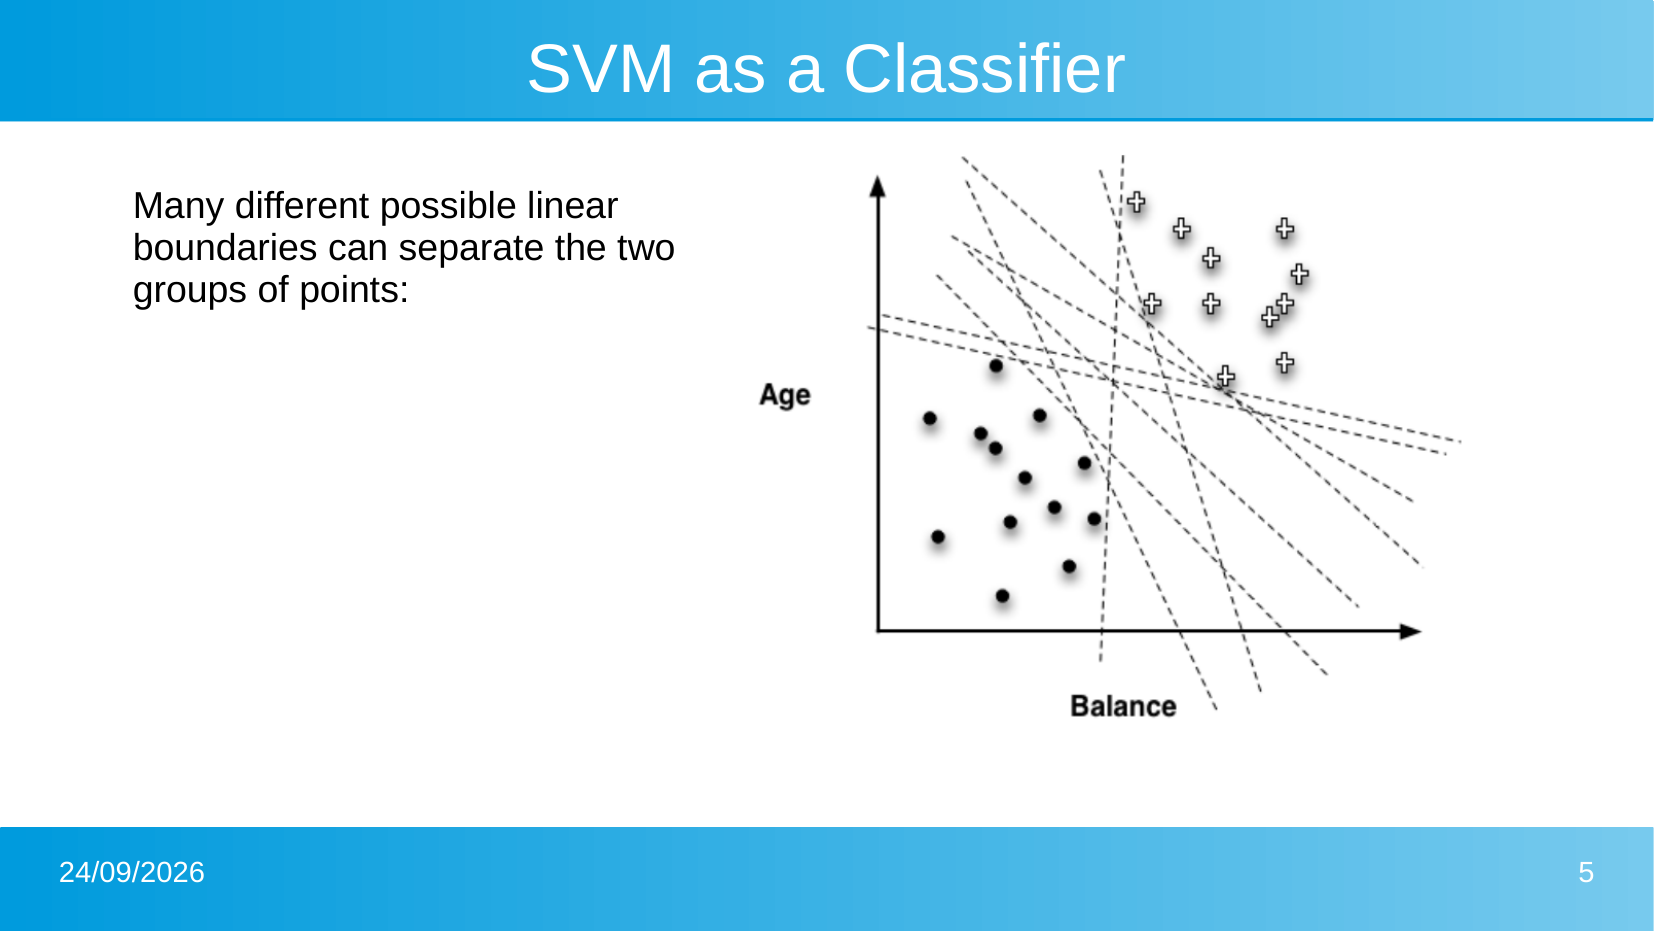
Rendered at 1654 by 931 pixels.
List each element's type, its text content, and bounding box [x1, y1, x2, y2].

text_box Many different possible linear boundaries can separate the two groups of points: [118, 177, 709, 654]
title SVM as a Classifier [59, 29, 1595, 108]
picture [750, 147, 1477, 732]
